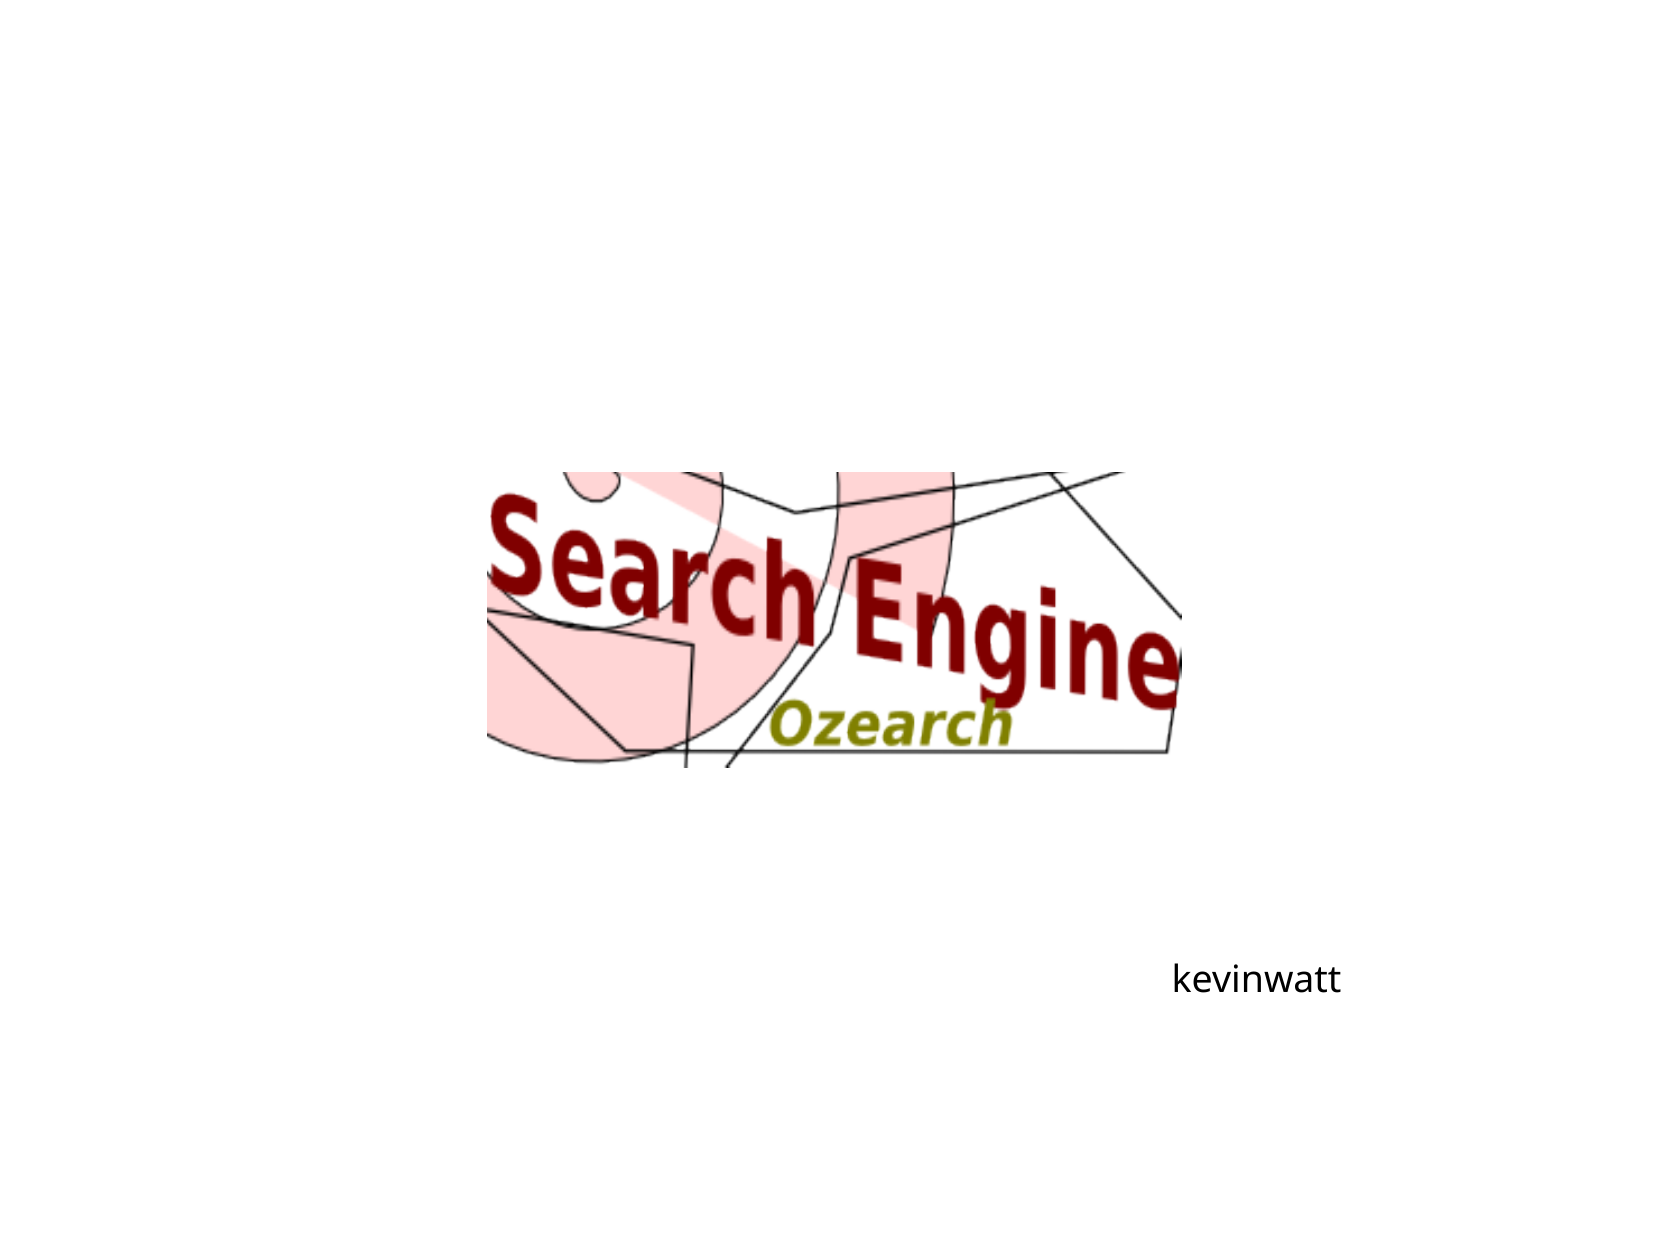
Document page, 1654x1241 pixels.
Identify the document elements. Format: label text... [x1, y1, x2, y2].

picture [487, 472, 1182, 768]
text_box kevinwatt [1156, 944, 1388, 1004]
